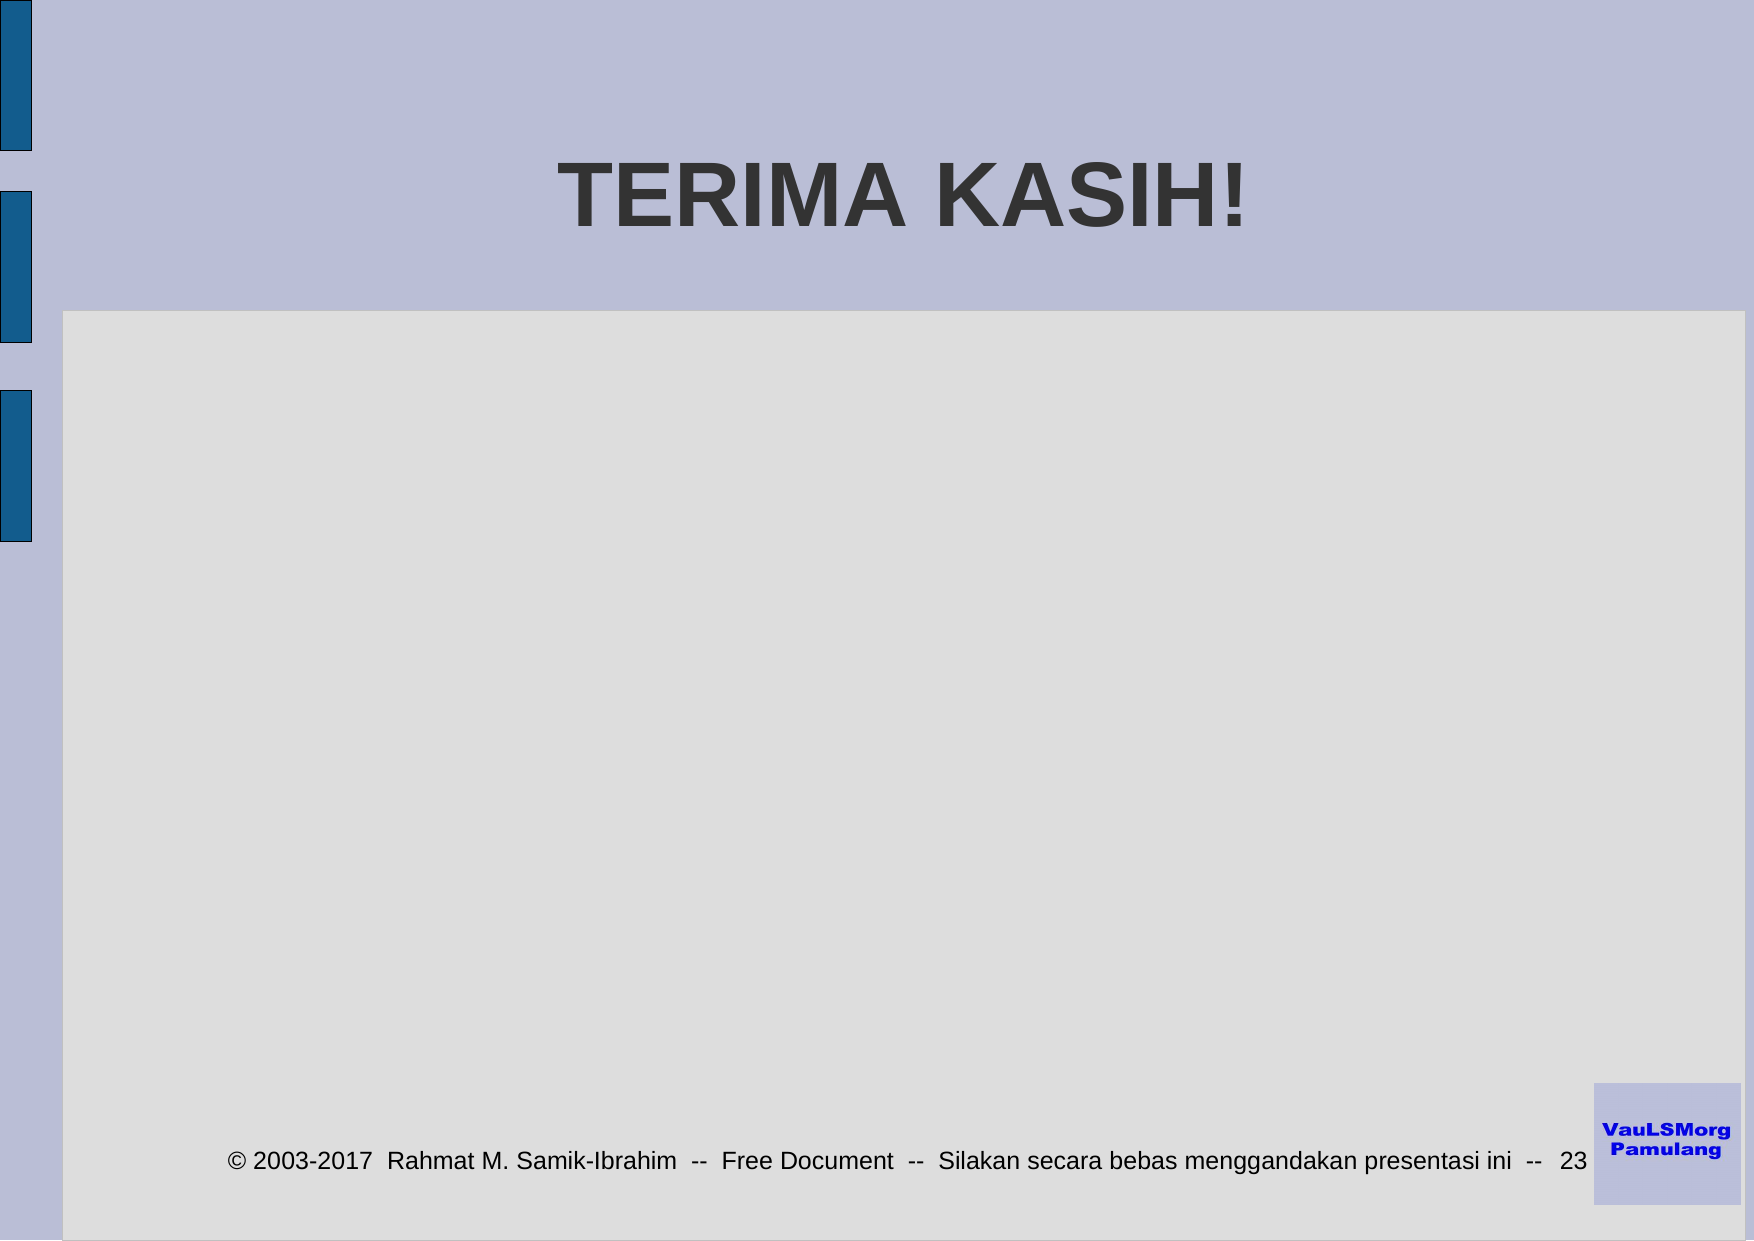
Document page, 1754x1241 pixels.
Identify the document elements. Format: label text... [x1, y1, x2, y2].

title TERIMA KASIH! [69, 123, 1738, 267]
picture [1594, 1083, 1741, 1205]
